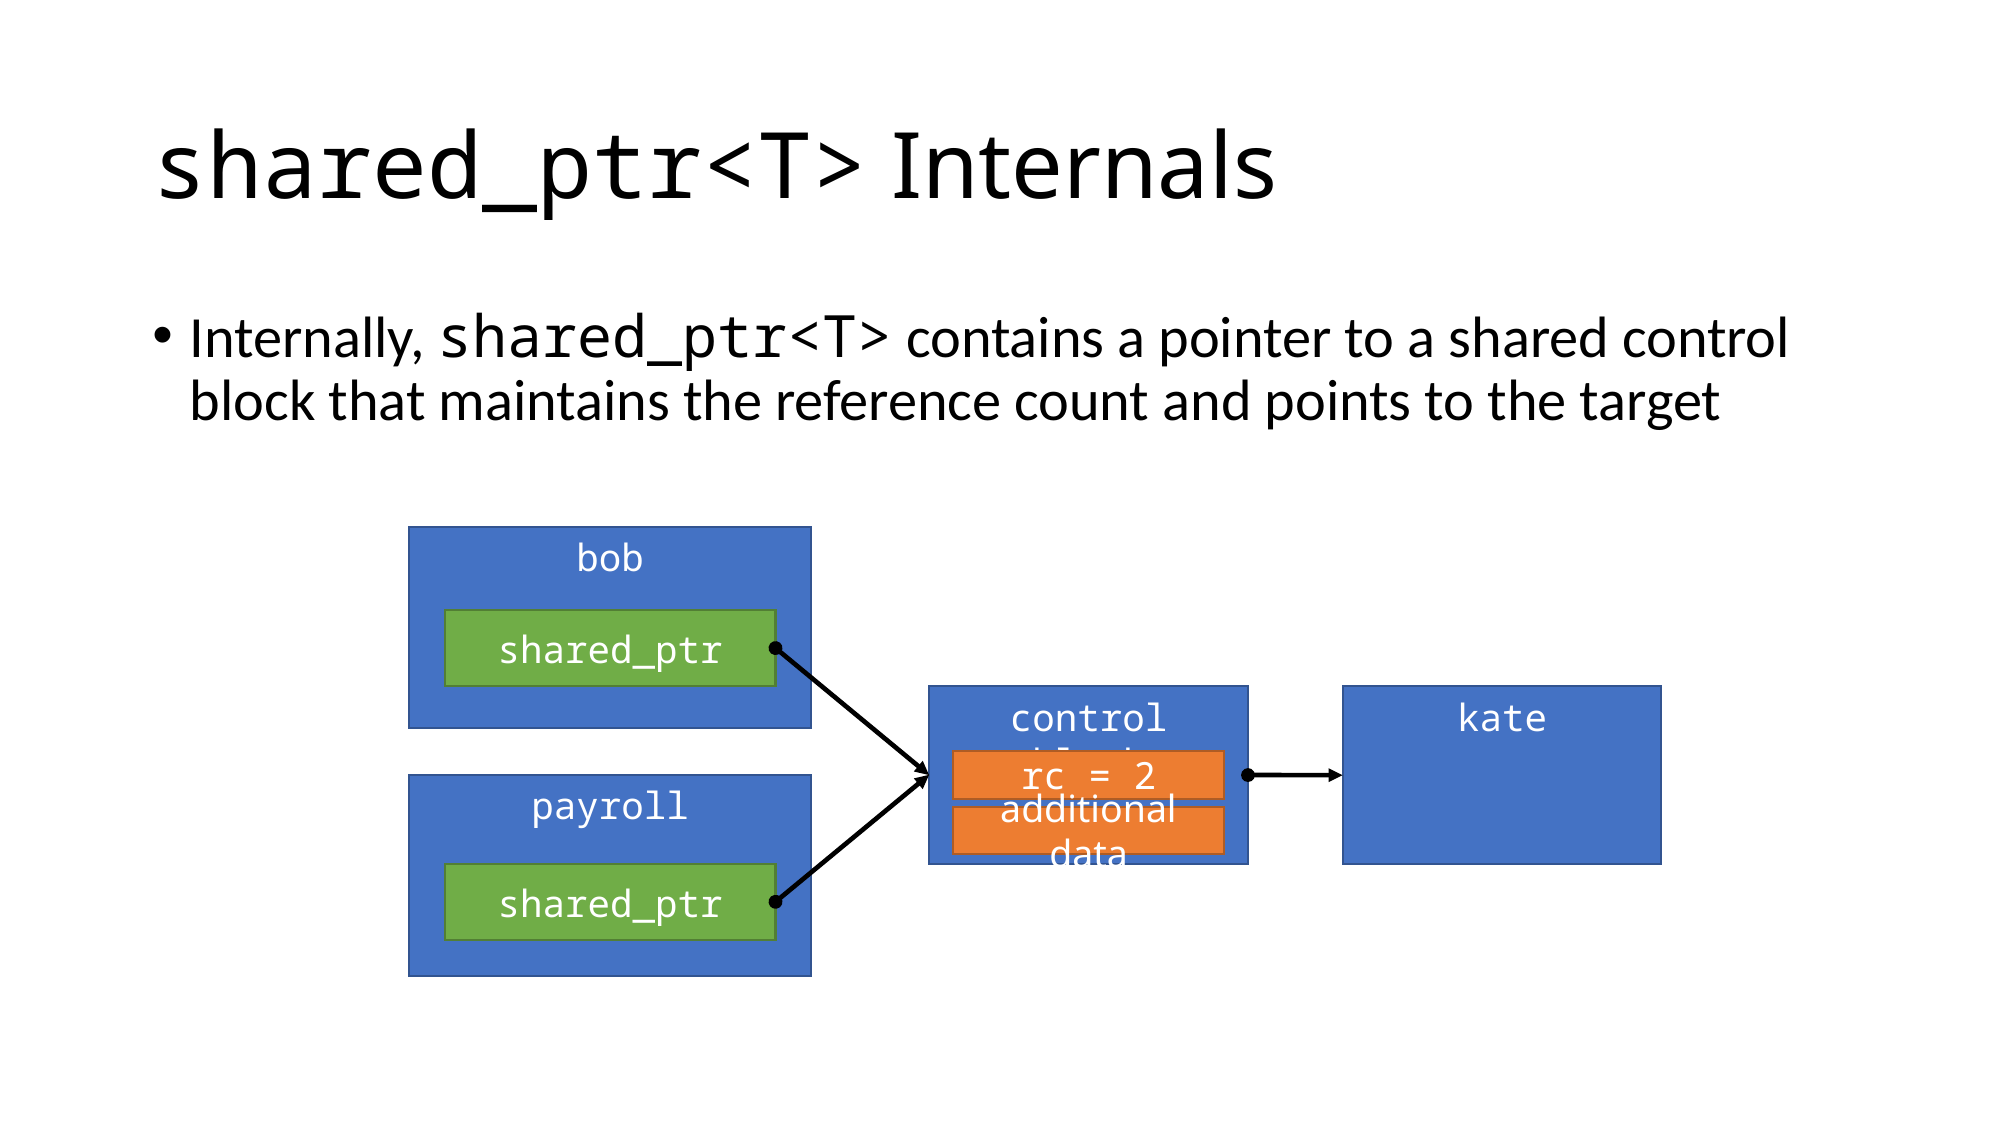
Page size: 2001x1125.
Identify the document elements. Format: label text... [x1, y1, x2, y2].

text_box payroll [409, 775, 811, 976]
text_box rc = 2 [952, 751, 1225, 799]
text_box control block [1083, 799, 1169, 806]
text_box bob [409, 527, 811, 728]
text_box shared_ptr [444, 863, 776, 941]
list Internally, shared_ptr<T> contains a pointer to a shared control block that maintains the reference count and points to the target [137, 299, 1863, 1014]
text_box control block [929, 686, 1249, 864]
text_box kate [1342, 686, 1662, 864]
title shared_ptr<T> Internals [137, 59, 1863, 278]
text_box shared_ptr [444, 609, 776, 687]
text_box additional data [952, 806, 1225, 855]
